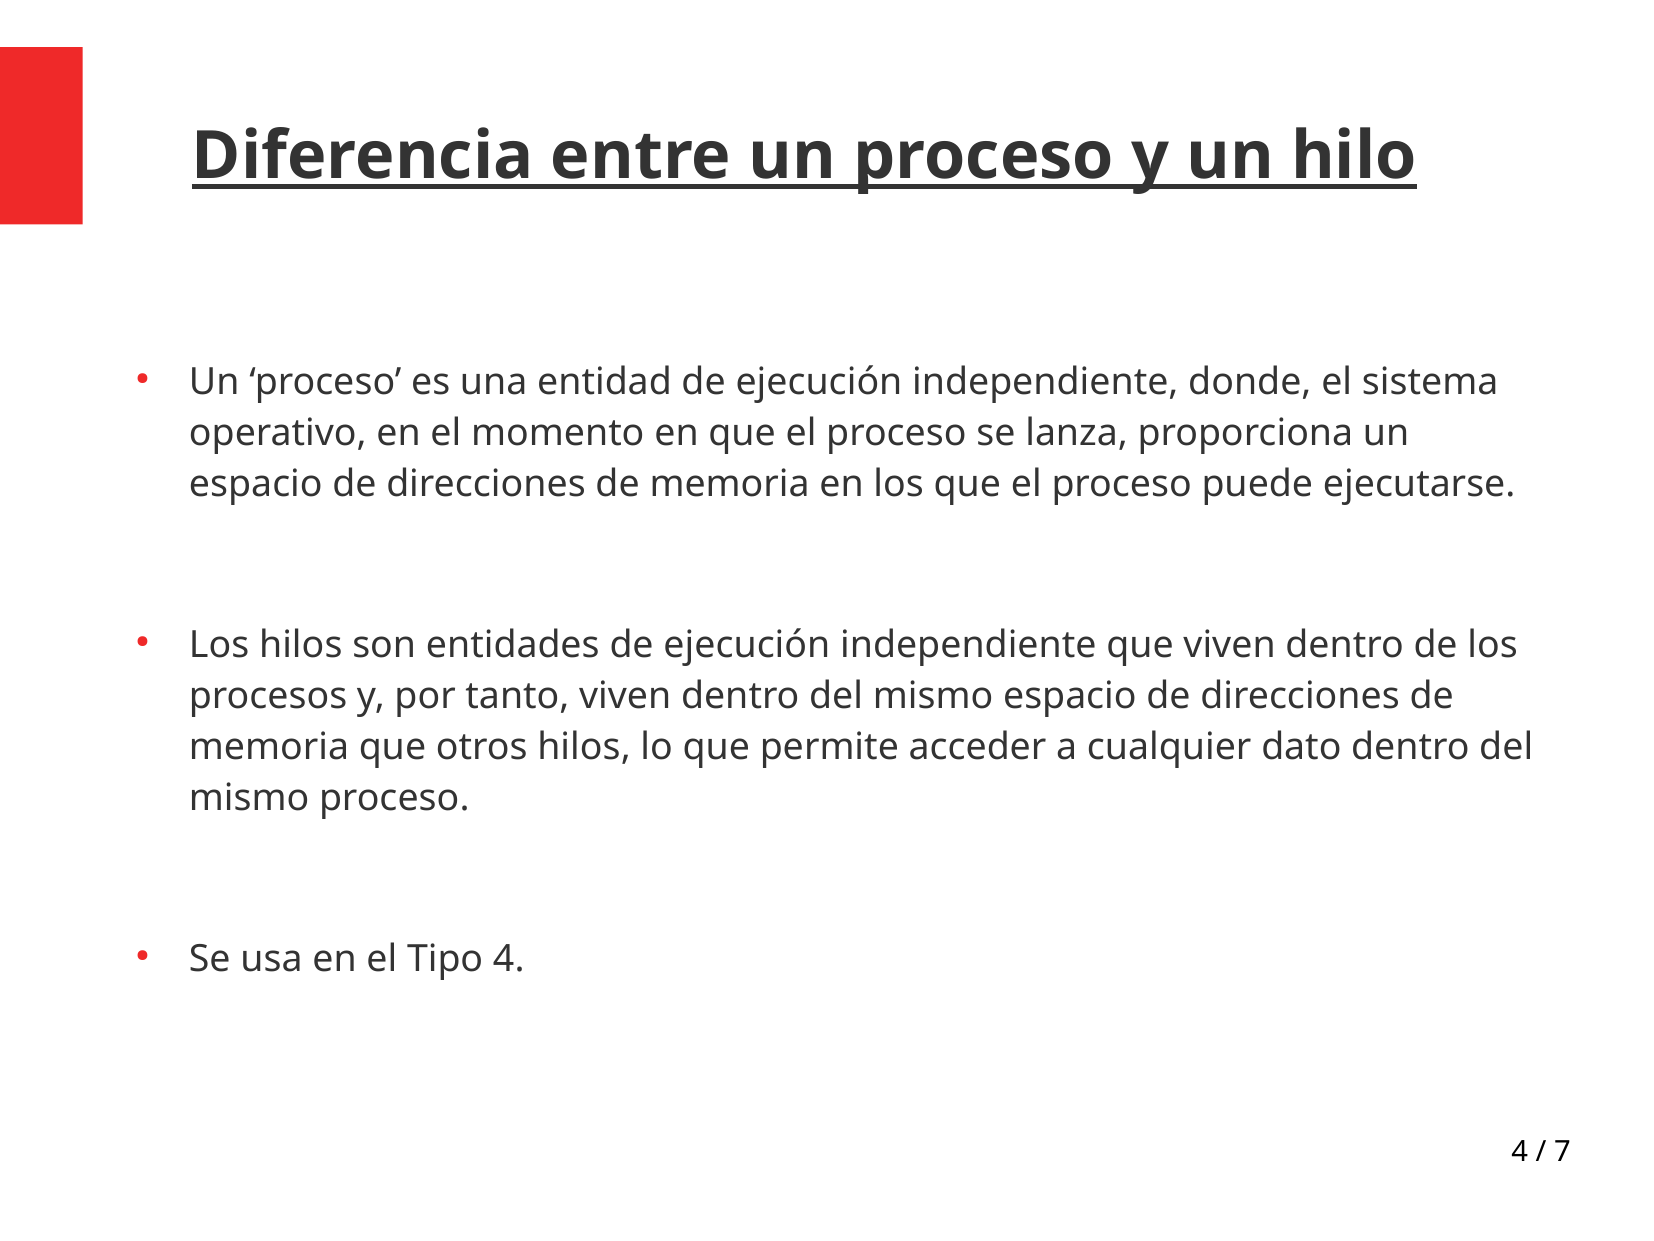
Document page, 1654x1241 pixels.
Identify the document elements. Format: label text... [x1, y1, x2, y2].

list Un ‘proceso’ es una entidad de ejecución independiente, donde, el sistema operativo, en el momento en que el proceso se lanza, proporciona un espacio de direcciones de memoria en los que el proceso puede ejecutarse. Los hilos son entidades de ejecución independiente que viven dentro de los procesos y, por tanto, viven dentro del mismo espacio de direcciones de memoria que otros hilos, lo que permite acceder a cualquier dato dentro del mismo proceso. Se usa en el Tipo 4. [118, 354, 1536, 1074]
title Diferencia entre un proceso y un hilo [118, 49, 1571, 257]
